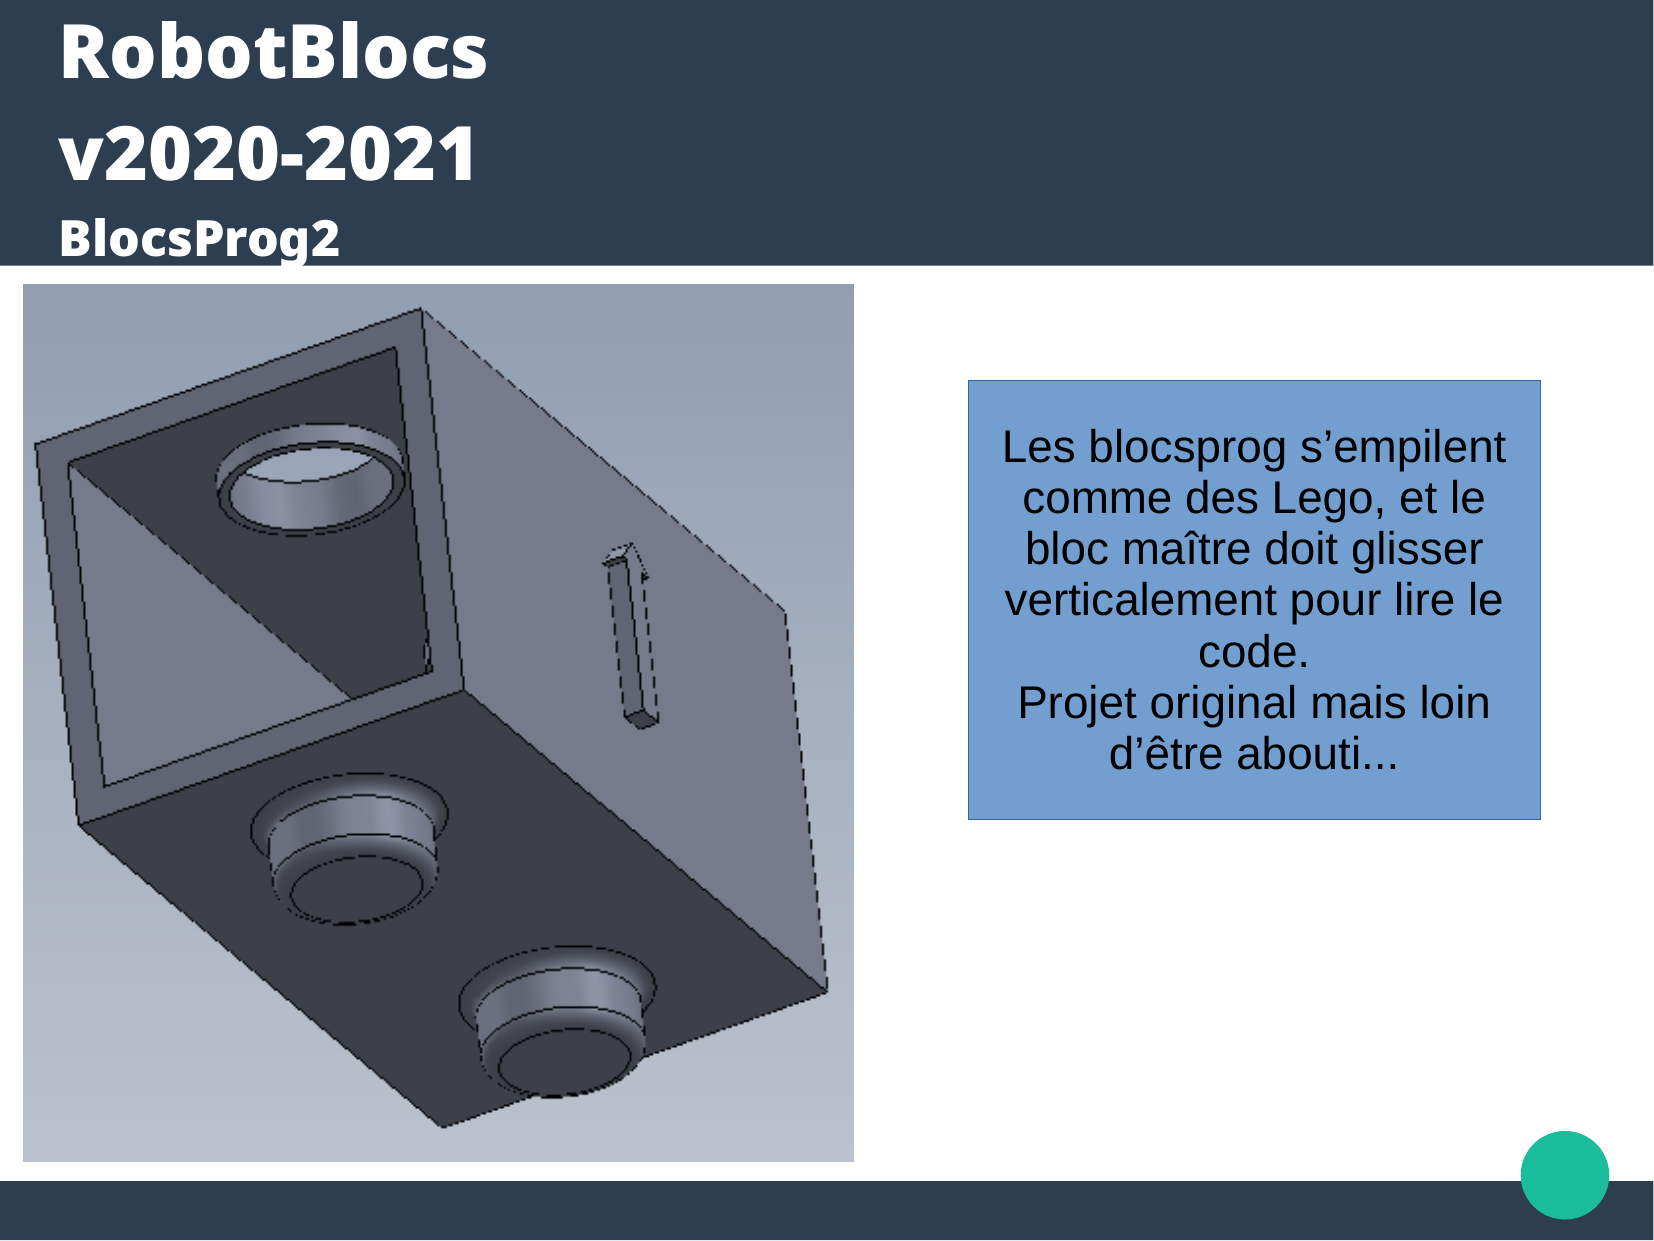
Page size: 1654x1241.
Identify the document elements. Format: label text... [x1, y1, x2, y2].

title RobotBlocs v2020-2021 BlocsProg2 [59, 8, 1595, 261]
text_box Les blocsprog s’empilent comme des Lego, et le bloc maître doit glisser verticalement pour lire le code. Projet original mais loin d’être abouti... [968, 380, 1541, 820]
picture [23, 284, 854, 1162]
